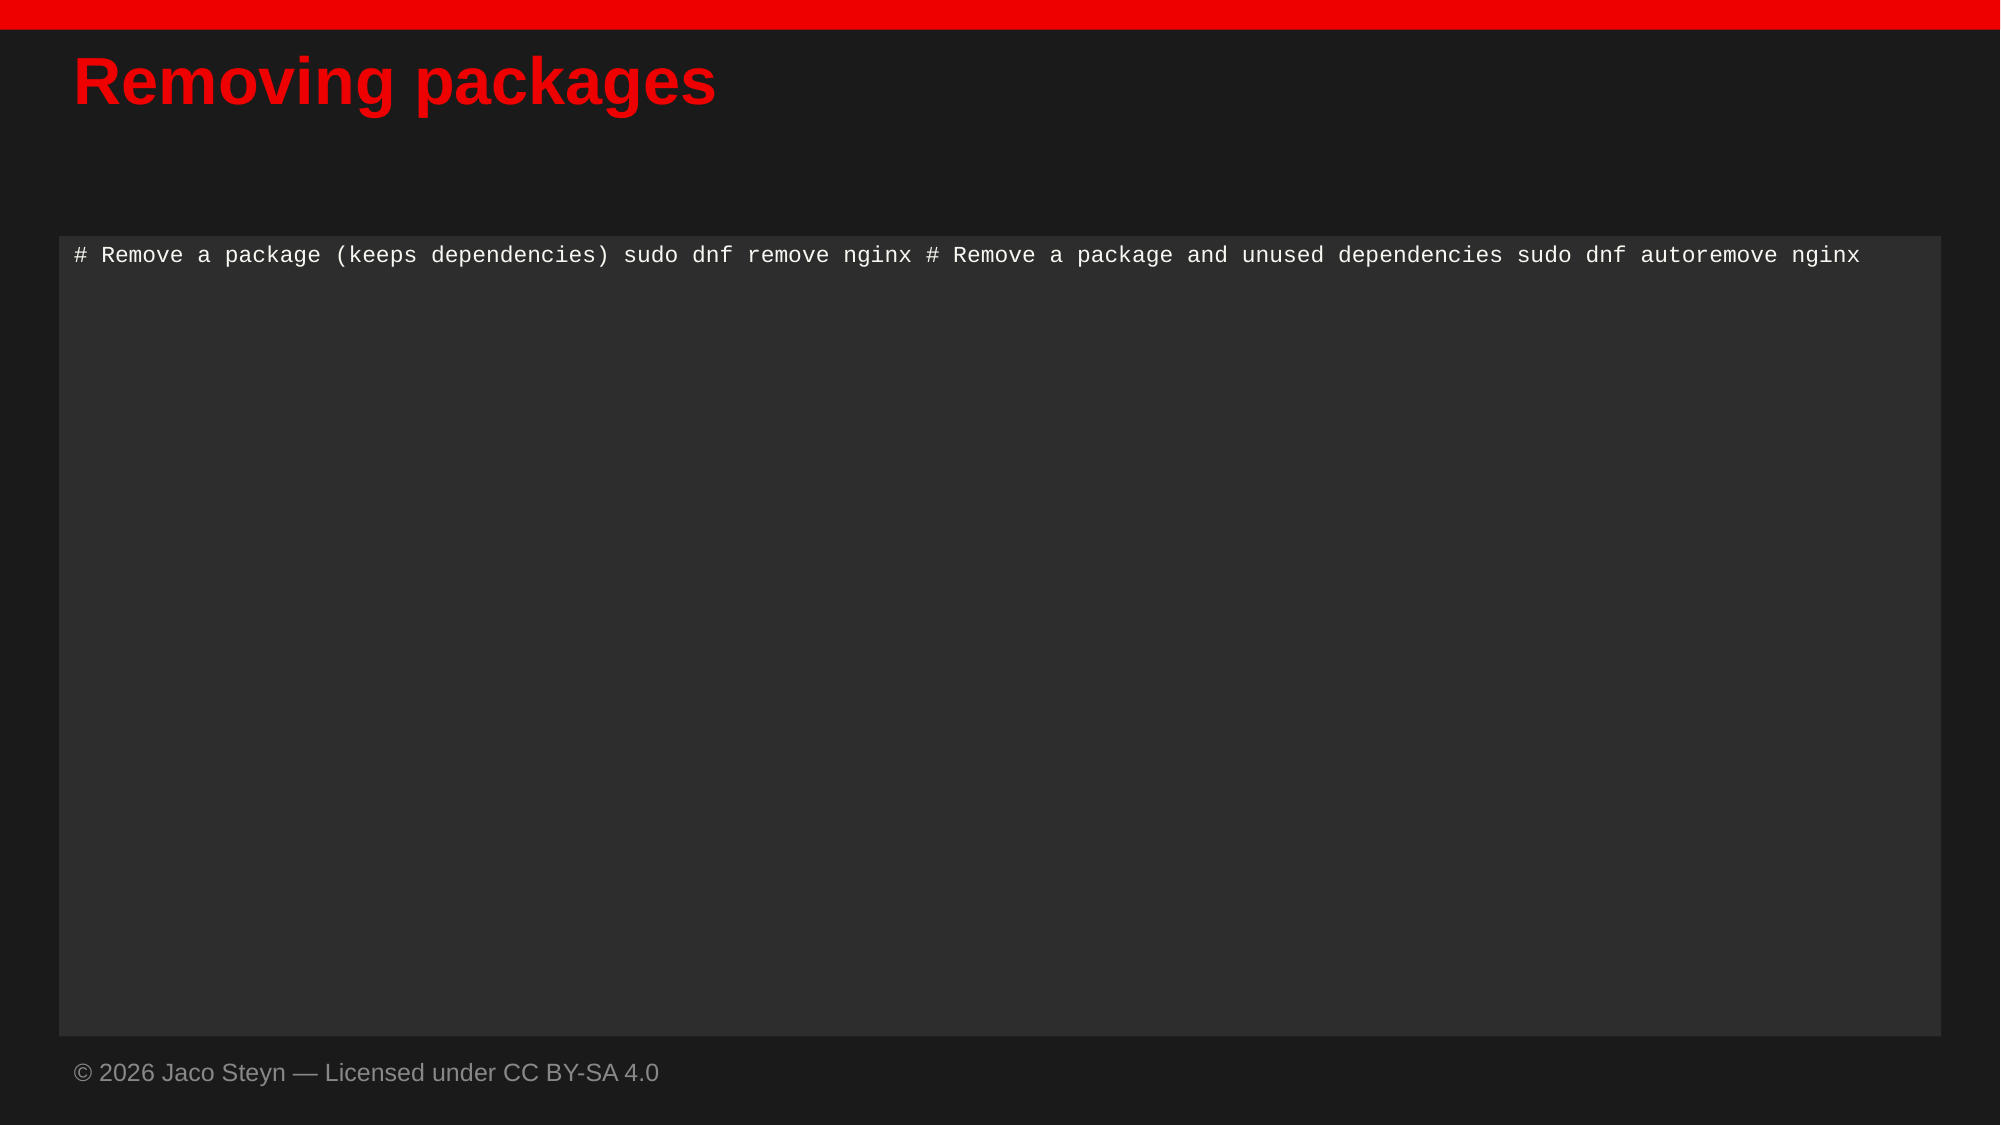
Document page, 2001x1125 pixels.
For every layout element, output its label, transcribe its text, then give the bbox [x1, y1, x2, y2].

text_box © 2026 Jaco Steyn — Licensed under CC BY-SA 4.0 [59, 1051, 1942, 1093]
text_box # Remove a package (keeps dependencies) sudo dnf remove nginx # Remove a package and unused dependencies sudo dnf autoremove nginx [59, 236, 1942, 1037]
text_box Removing packages [59, 36, 1942, 208]
text_box [0, 0, 2001, 30]
